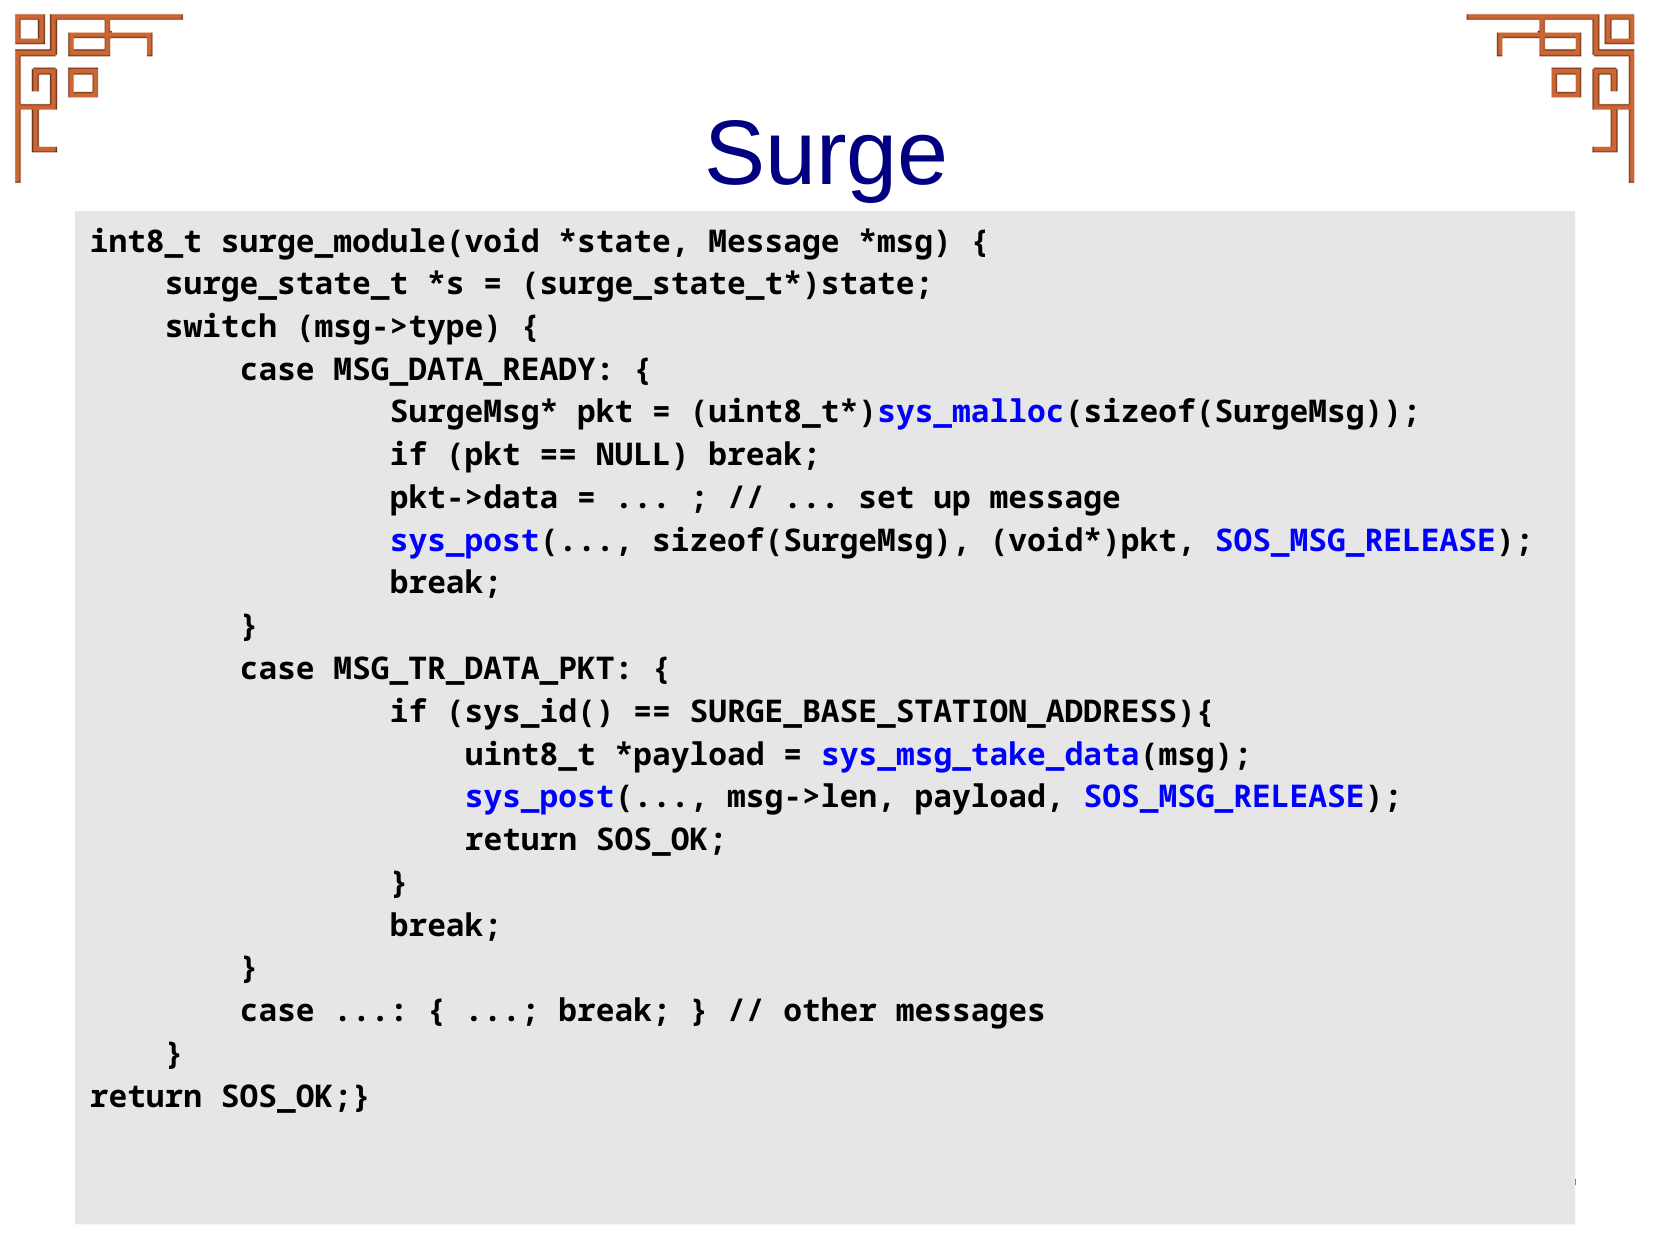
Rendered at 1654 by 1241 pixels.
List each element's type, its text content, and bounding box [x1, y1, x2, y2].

text_box int8_t surge_module(void *state, Message *msg) { surge_state_t *s = (surge_state_t*)state; switch (msg->type) { case MSG_DATA_READY: { SurgeMsg* pkt = (uint8_t*)sys_malloc(sizeof(SurgeMsg)); if (pkt == NULL) break; pkt->data = ... ; // ... set up message sys_post(..., sizeof(SurgeMsg), (void*)pkt, SOS_MSG_RELEASE); break; } case MSG_TR_DATA_PKT: { if (sys_id() == SURGE_BASE_STATION_ADDRESS){ uint8_t *payload = sys_msg_take_data(msg); sys_post(..., msg->len, payload, SOS_MSG_RELEASE); return SOS_OK; } break; } case ...: { ...; break; } // other messages } return SOS_OK;} [75, 211, 1576, 1225]
title Surge [82, 49, 1571, 211]
picture [1456, 0, 1650, 194]
picture [0, 0, 194, 194]
